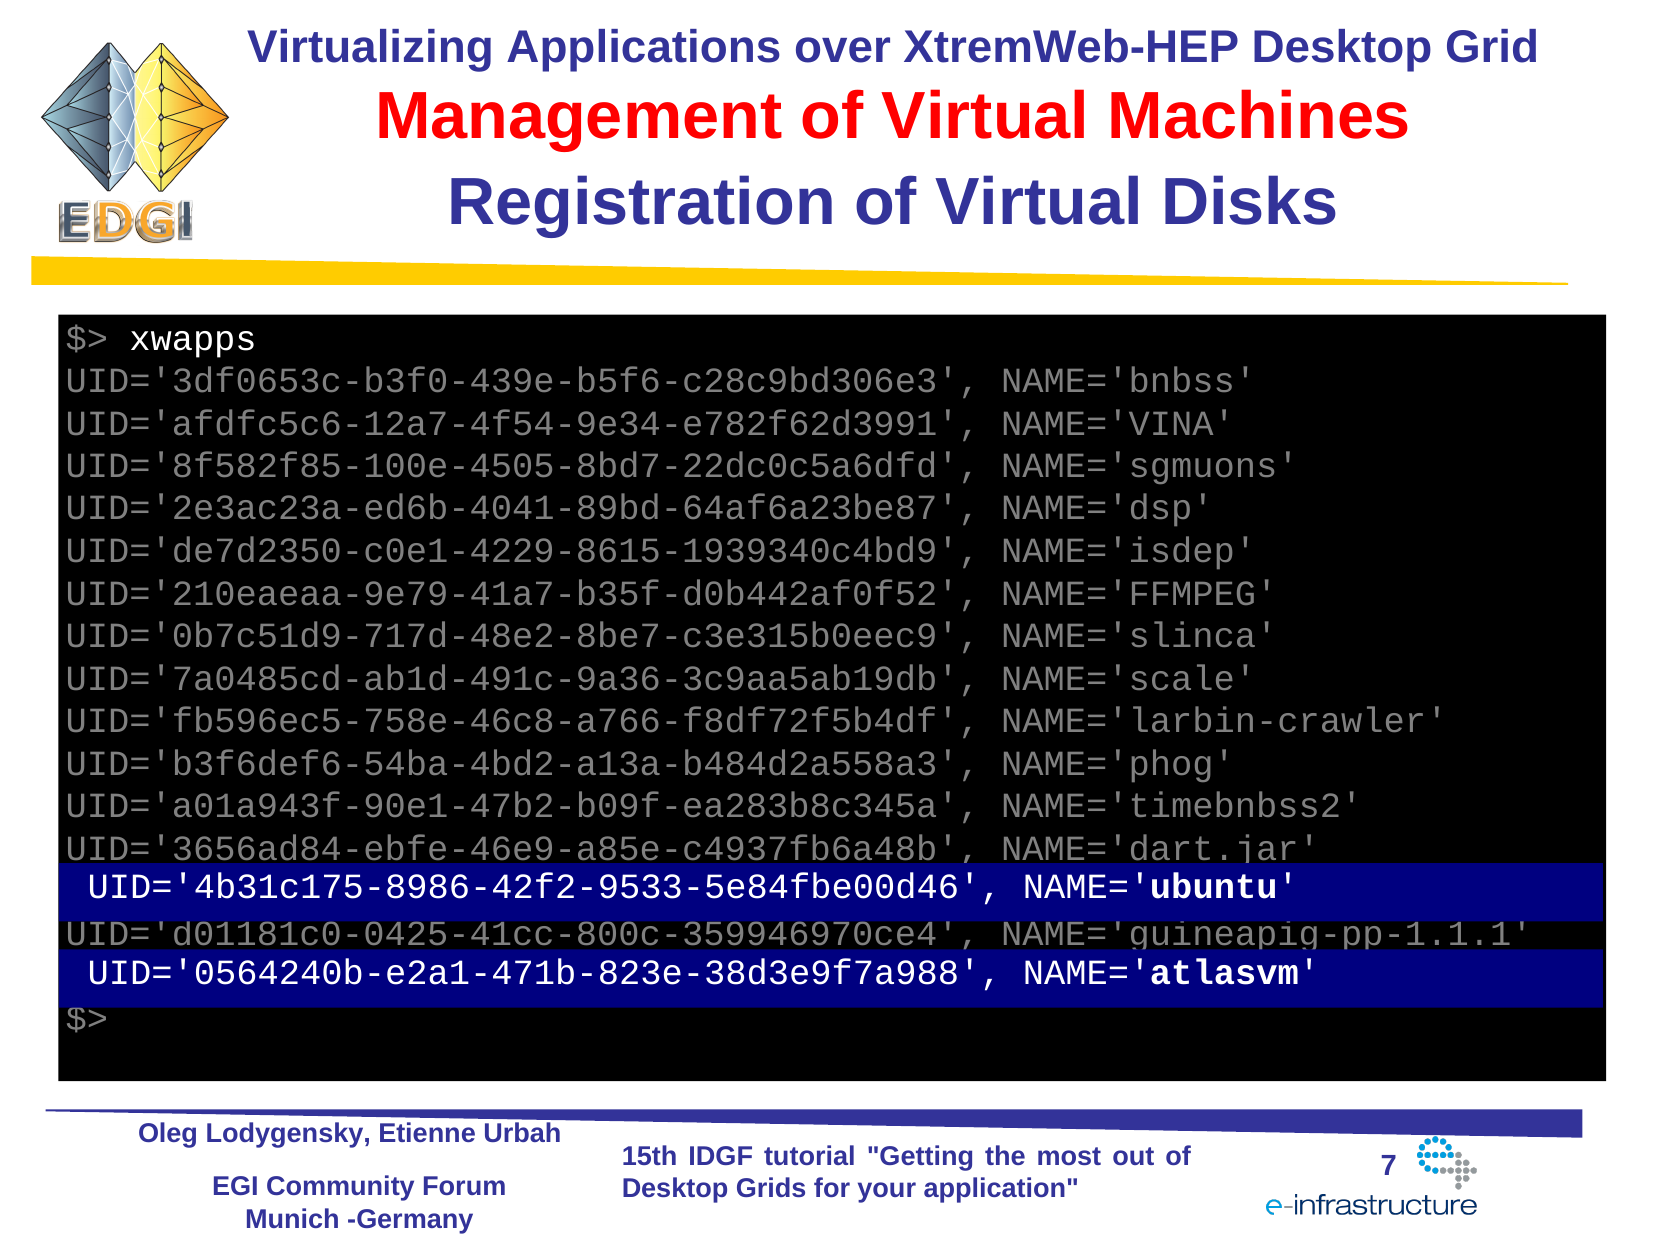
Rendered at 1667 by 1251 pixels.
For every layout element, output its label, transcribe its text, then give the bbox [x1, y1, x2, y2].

text_box UID='4b31c175-8986-42f2-9533-5e84fbe00d46', NAME='ubuntu' [58, 863, 1603, 922]
picture [31, 37, 238, 249]
text_box Virtualizing Applications over XtremWeb-HEP Desktop Grid Management of Virtual Machines Registration of Virtual Disks [239, 14, 1549, 240]
text_box UID='0564240b-e2a1-471b-823e-38d3e9f7a988', NAME='atlasvm' [58, 949, 1603, 1008]
picture [1266, 1136, 1477, 1215]
text_box $> xwapps UID='3df0653c-b3f0-439e-b5f6-c28c9bd306e3', NAME='bnbss' UID='afdfc5c6-12a7-4f54-9e34-e782f62d3991', NAME='VINA' UID='8f582f85-100e-4505-8bd7-22dc0c5a6dfd', NAME='sgmuons' UID='2e3ac23a-ed6b-4041-89bd-64af6a23be87', NAME='dsp' UID='de7d2350-c0e1-4229-8615-1939340c4bd9', NAME='isdep' UID='210eaeaa-9e79-41a7-b35f-d0b442af0f52', NAME='FFMPEG' UID='0b7c51d9-717d-48e2-8be7-c3e315b0eec9', NAME='slinca' UID='7a0485cd-ab1d-491c-9a36-3c9aa5ab19db', NAME='scale' UID='fb596ec5-758e-46c8-a766-f8df72f5b4df', NAME='larbin-crawler' UID='b3f6def6-54ba-4bd2-a13a-b484d2a558a3', NAME='phog' UID='a01a943f-90e1-47b2-b09f-ea283b8c345a', NAME='timebnbss2' UID='3656ad84-ebfe-46e9-a85e-c4937fb6a48b', NAME='dart.jar' UID='4b31c175-8986-42f2-9533-5e84fbe00d46', NAME='ubuntu' UID='d01181c0-0425-41cc-800c-359946970ce4', NAME='guineapig-pp-1.1.1' UID='0564240b-e2a1-471b-823e-38d3e9f7a988', NAME='atlasvm' $> [58, 314, 1607, 1082]
